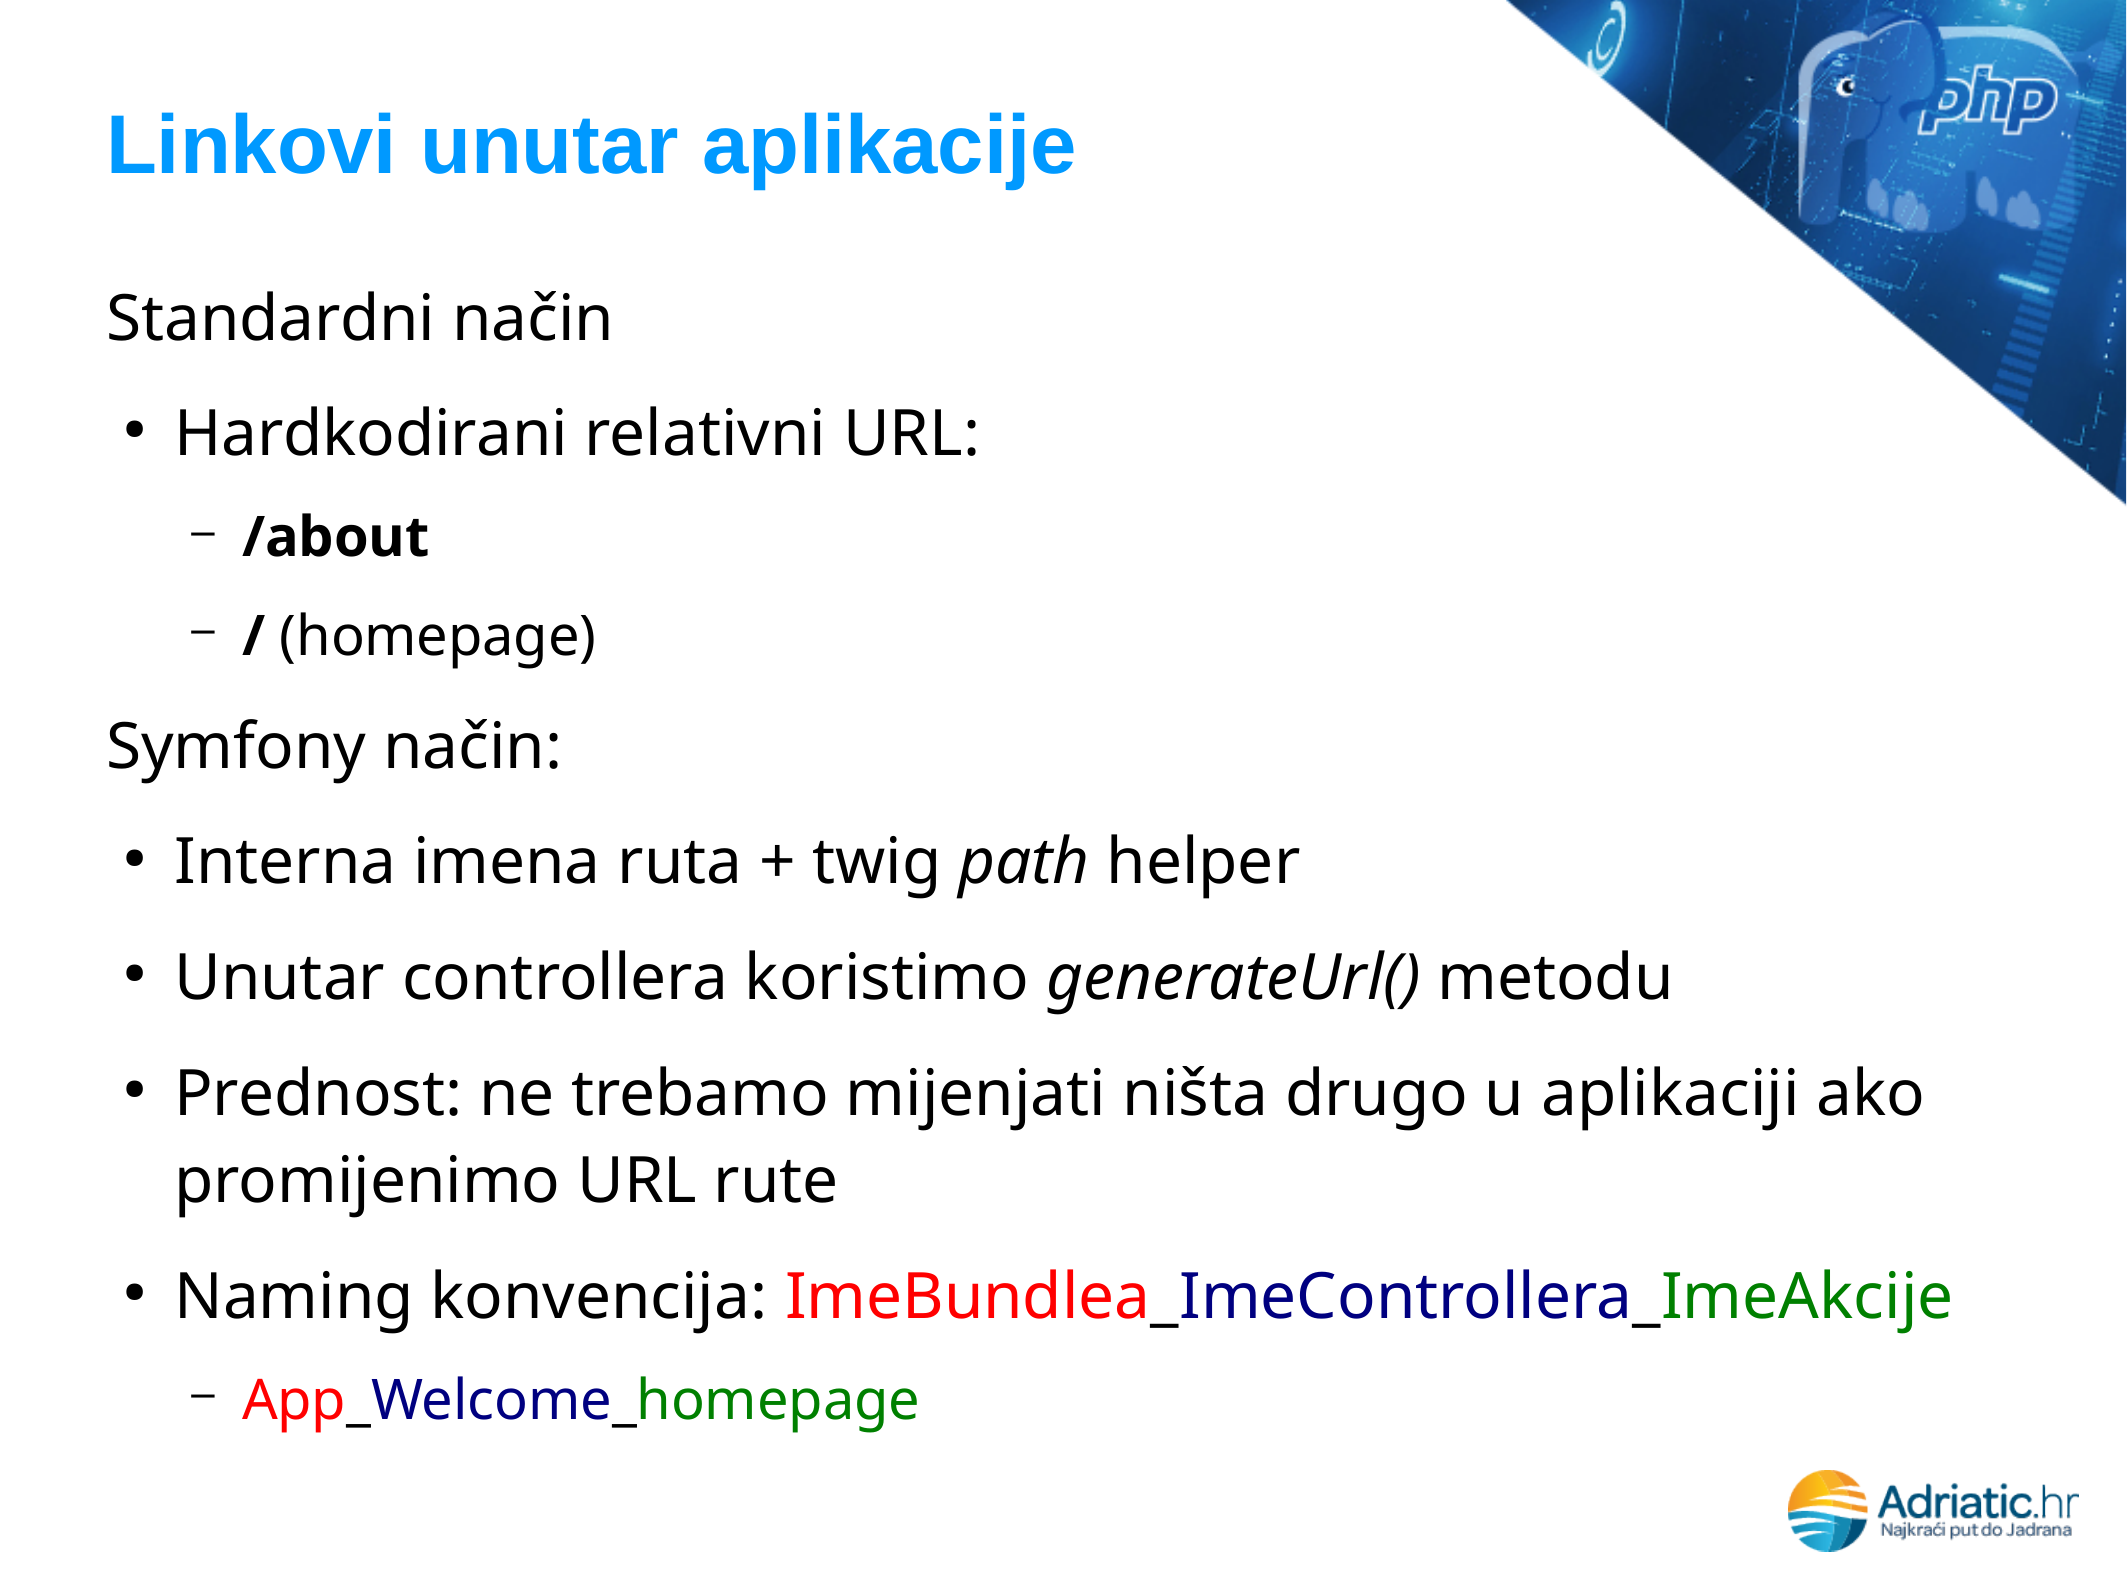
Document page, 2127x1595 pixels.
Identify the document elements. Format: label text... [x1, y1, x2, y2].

picture [1788, 1470, 2079, 1552]
picture [1505, 0, 2127, 625]
list Standardni način Hardkodirani relativni URL: /about / (homepage) Symfony način: Interna imena ruta + twig path helper Unutar controllera koristimo generateUrl() metodu Prednost: ne trebamo mijenjati ništa drugo u aplikaciji ako promijenimo URL rute Naming konvencija: ImeBundlea_ImeControllera_ImeAkcije App_Welcome_homepage [106, 271, 2020, 1453]
title Linkovi unutar aplikacije [106, 70, 1630, 219]
